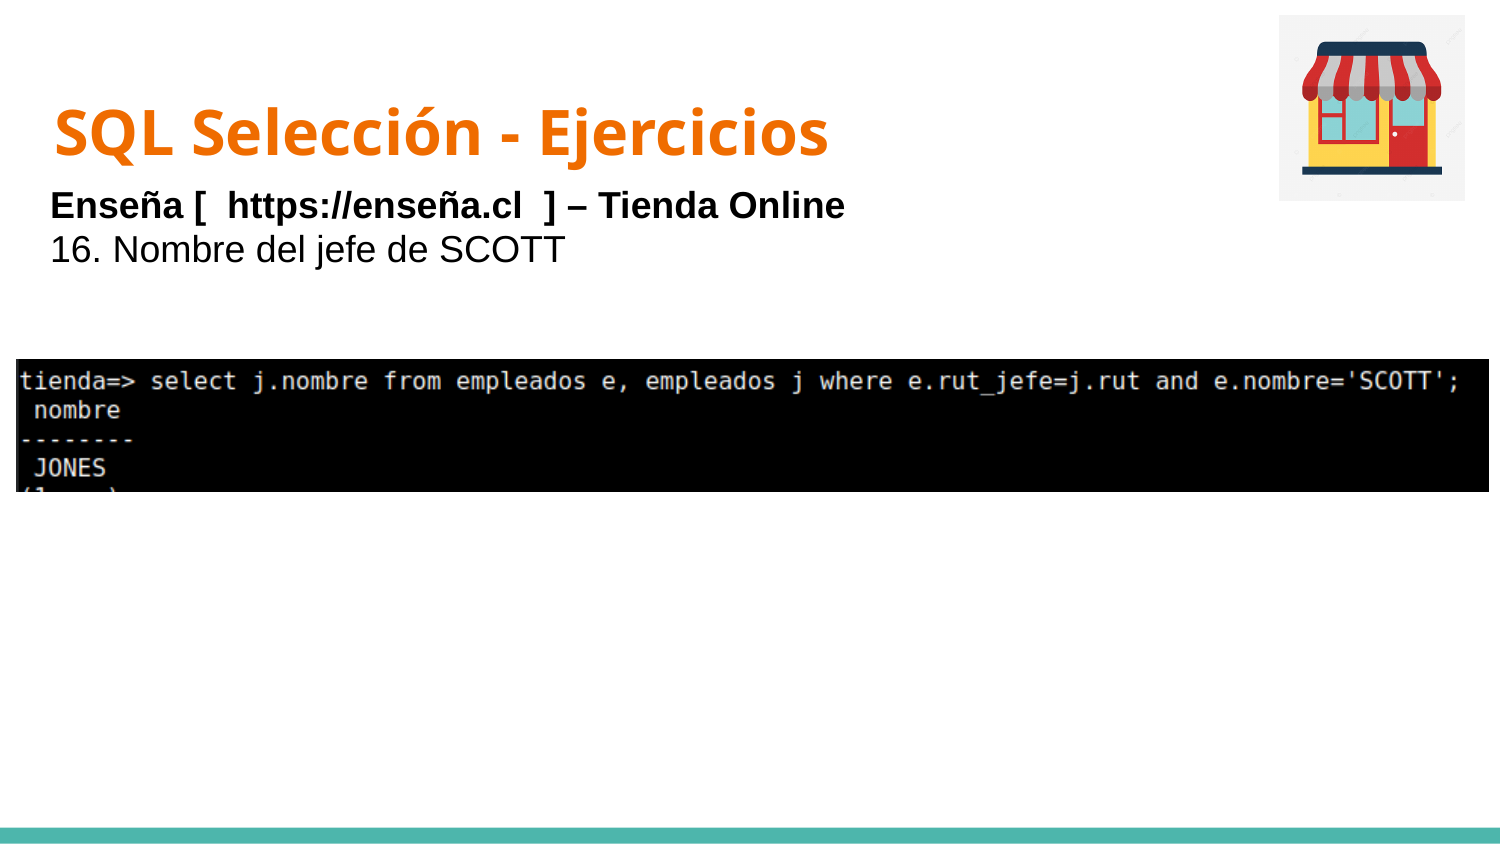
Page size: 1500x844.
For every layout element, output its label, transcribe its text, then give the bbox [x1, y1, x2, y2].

picture [16, 359, 1489, 492]
picture [1279, 15, 1465, 201]
title SQL Selección - Ejercicios [39, 72, 1279, 177]
text_box Enseña [ https://enseña.cl ] – Tienda Online [35, 177, 1323, 220]
text_box 16. Nombre del jefe de SCOTT [35, 220, 1453, 320]
